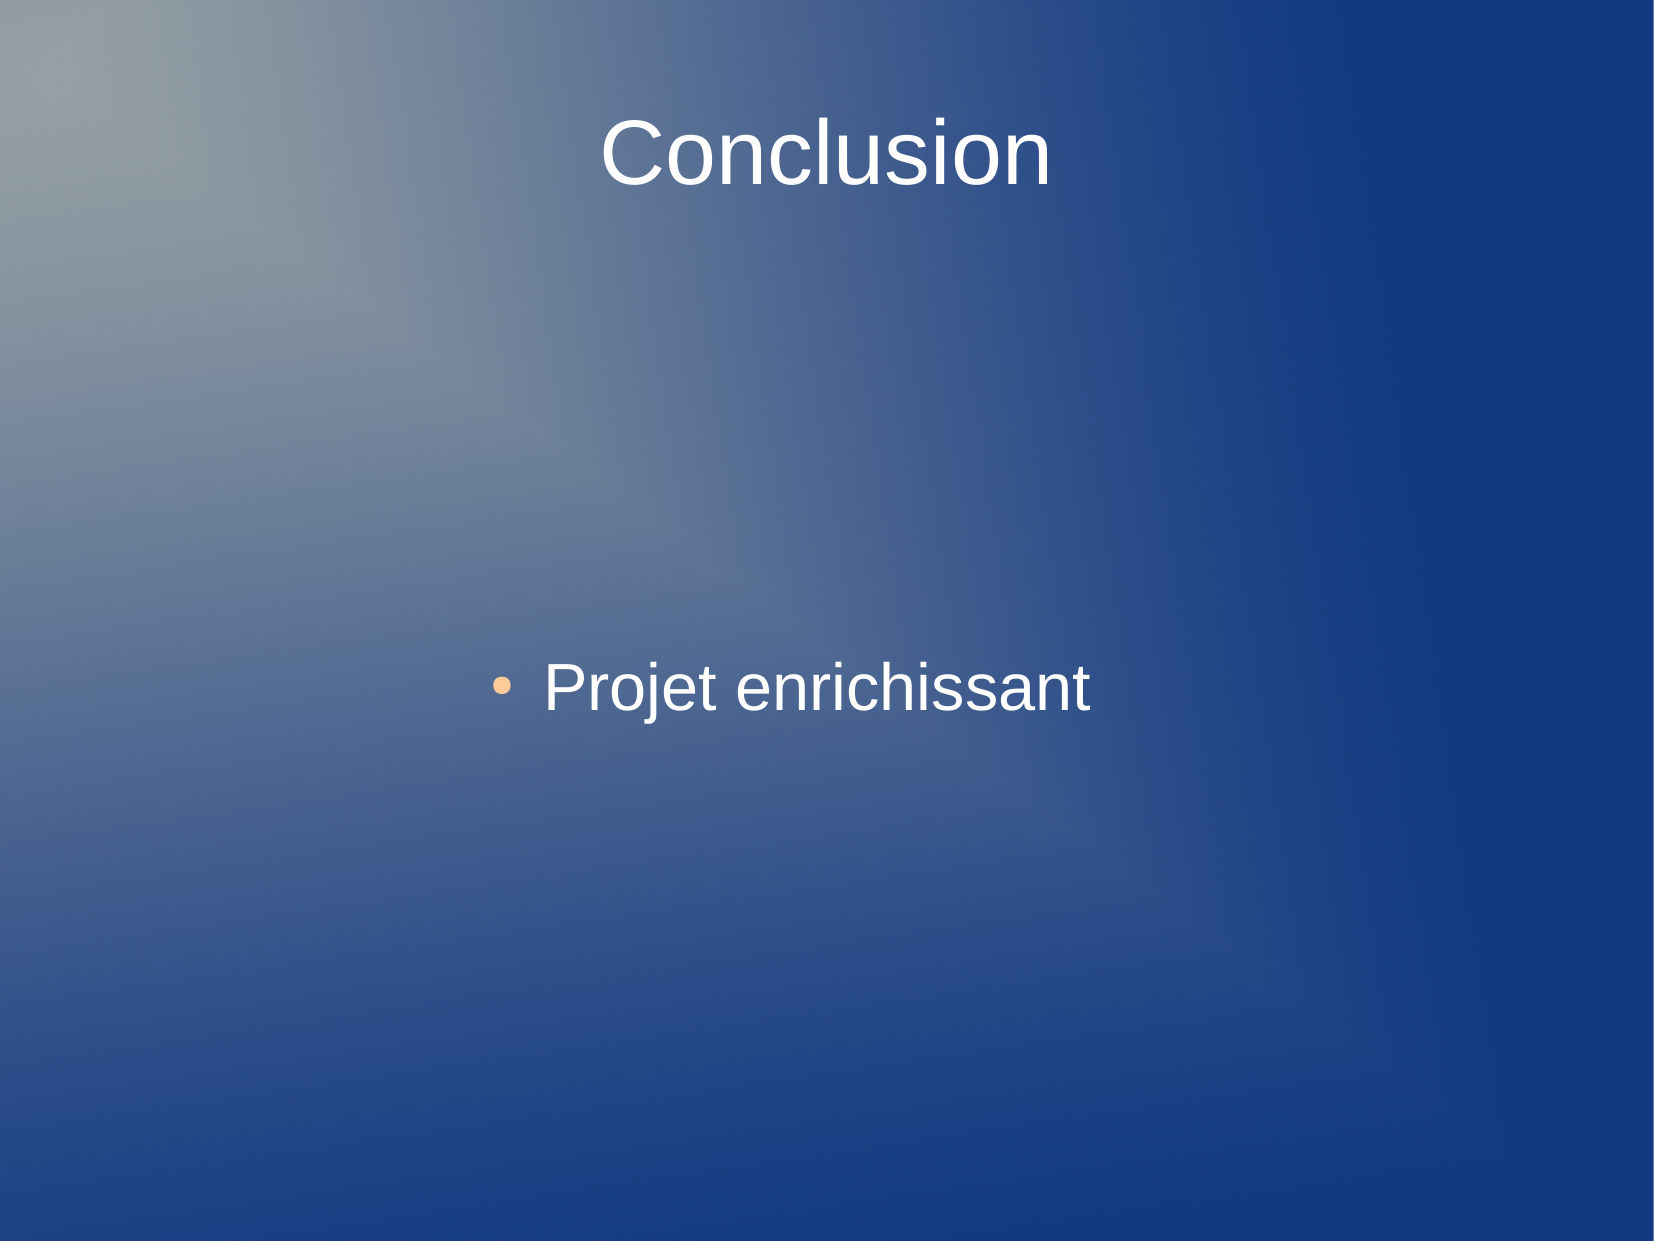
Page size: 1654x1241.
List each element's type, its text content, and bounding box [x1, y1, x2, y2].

title Conclusion [82, 49, 1571, 257]
picture [0, 0, 1654, 1241]
list Projet enrichissant [472, 649, 1359, 768]
